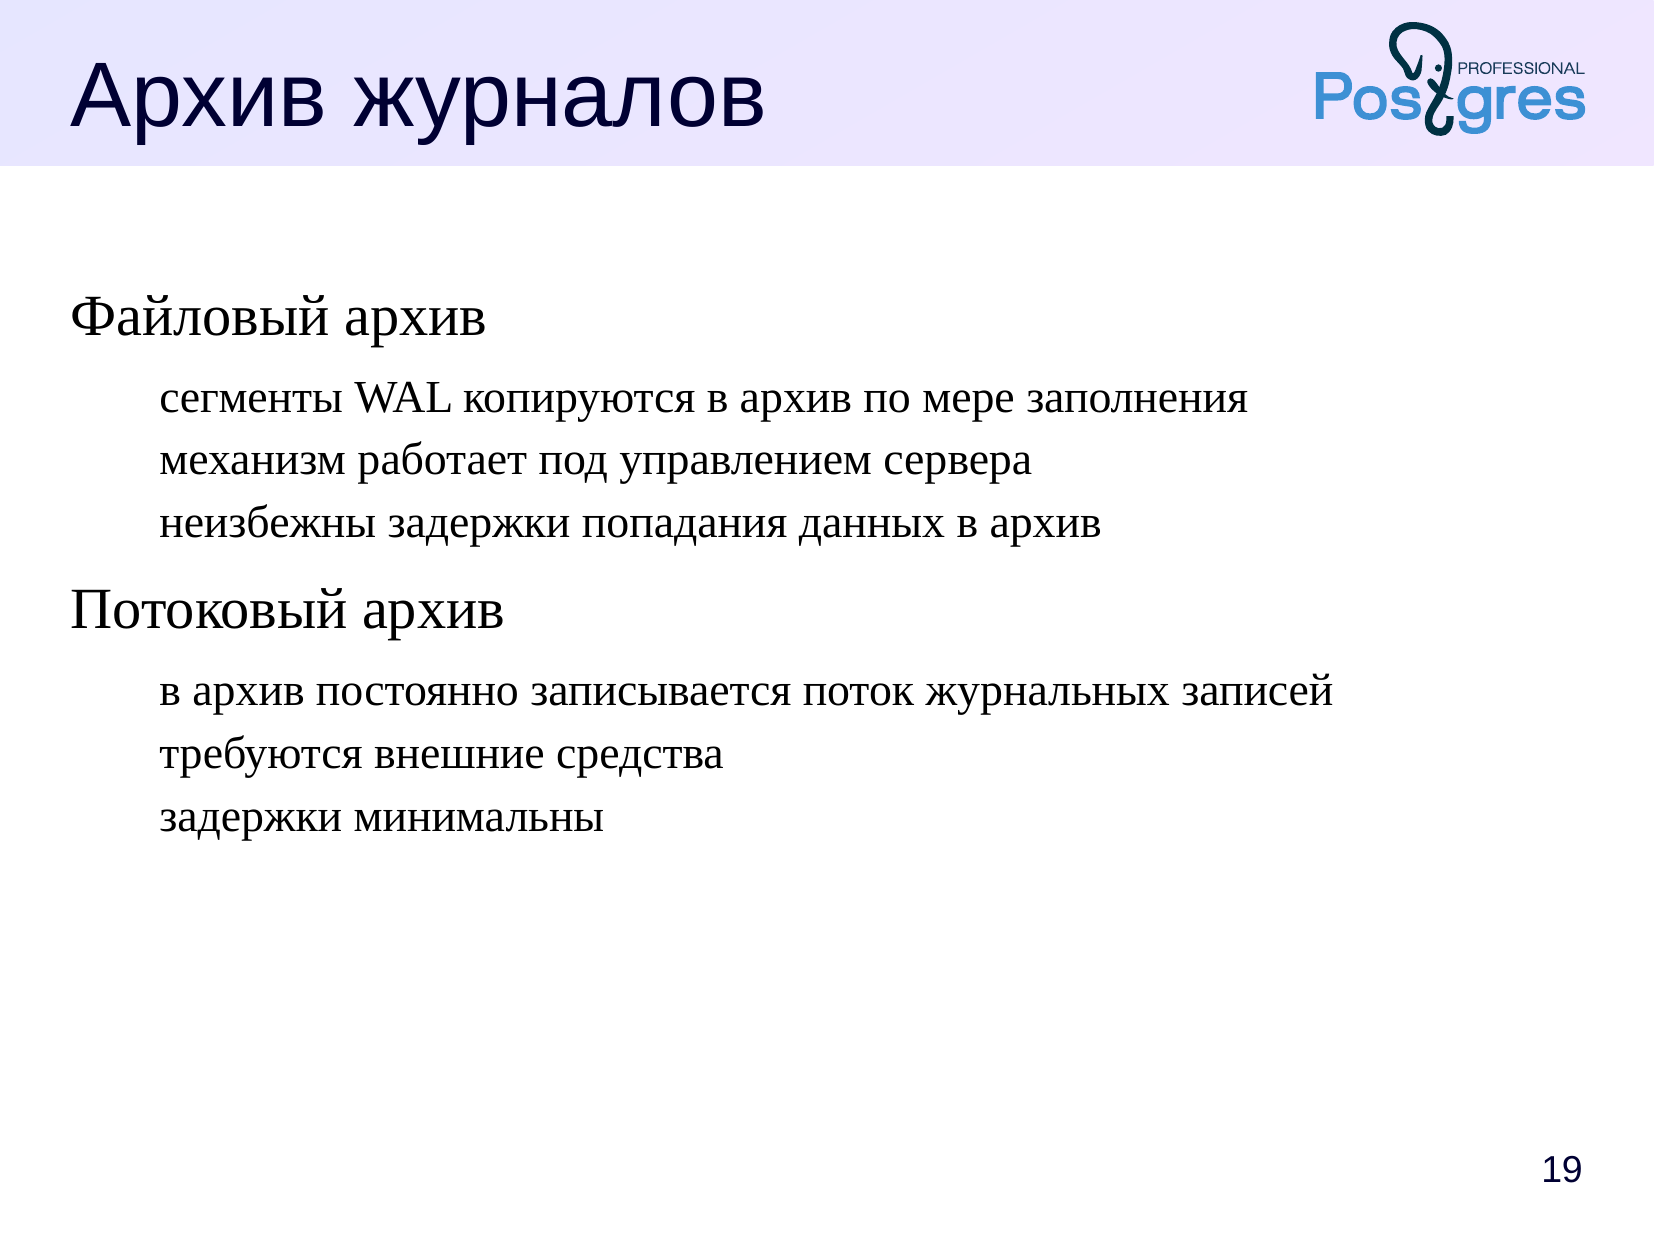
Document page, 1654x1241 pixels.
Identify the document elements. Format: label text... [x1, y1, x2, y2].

title Архив журналов [70, 43, 1276, 147]
list Файловый архив сегменты WAL копируются в архив по мере заполнения механизм работает под управлением сервера неизбежны задержки попадания данных в архив Потоковый архив в архив постоянно записывается поток журнальных записей требуются внешние средства задержки минимальны [70, 283, 1583, 1134]
